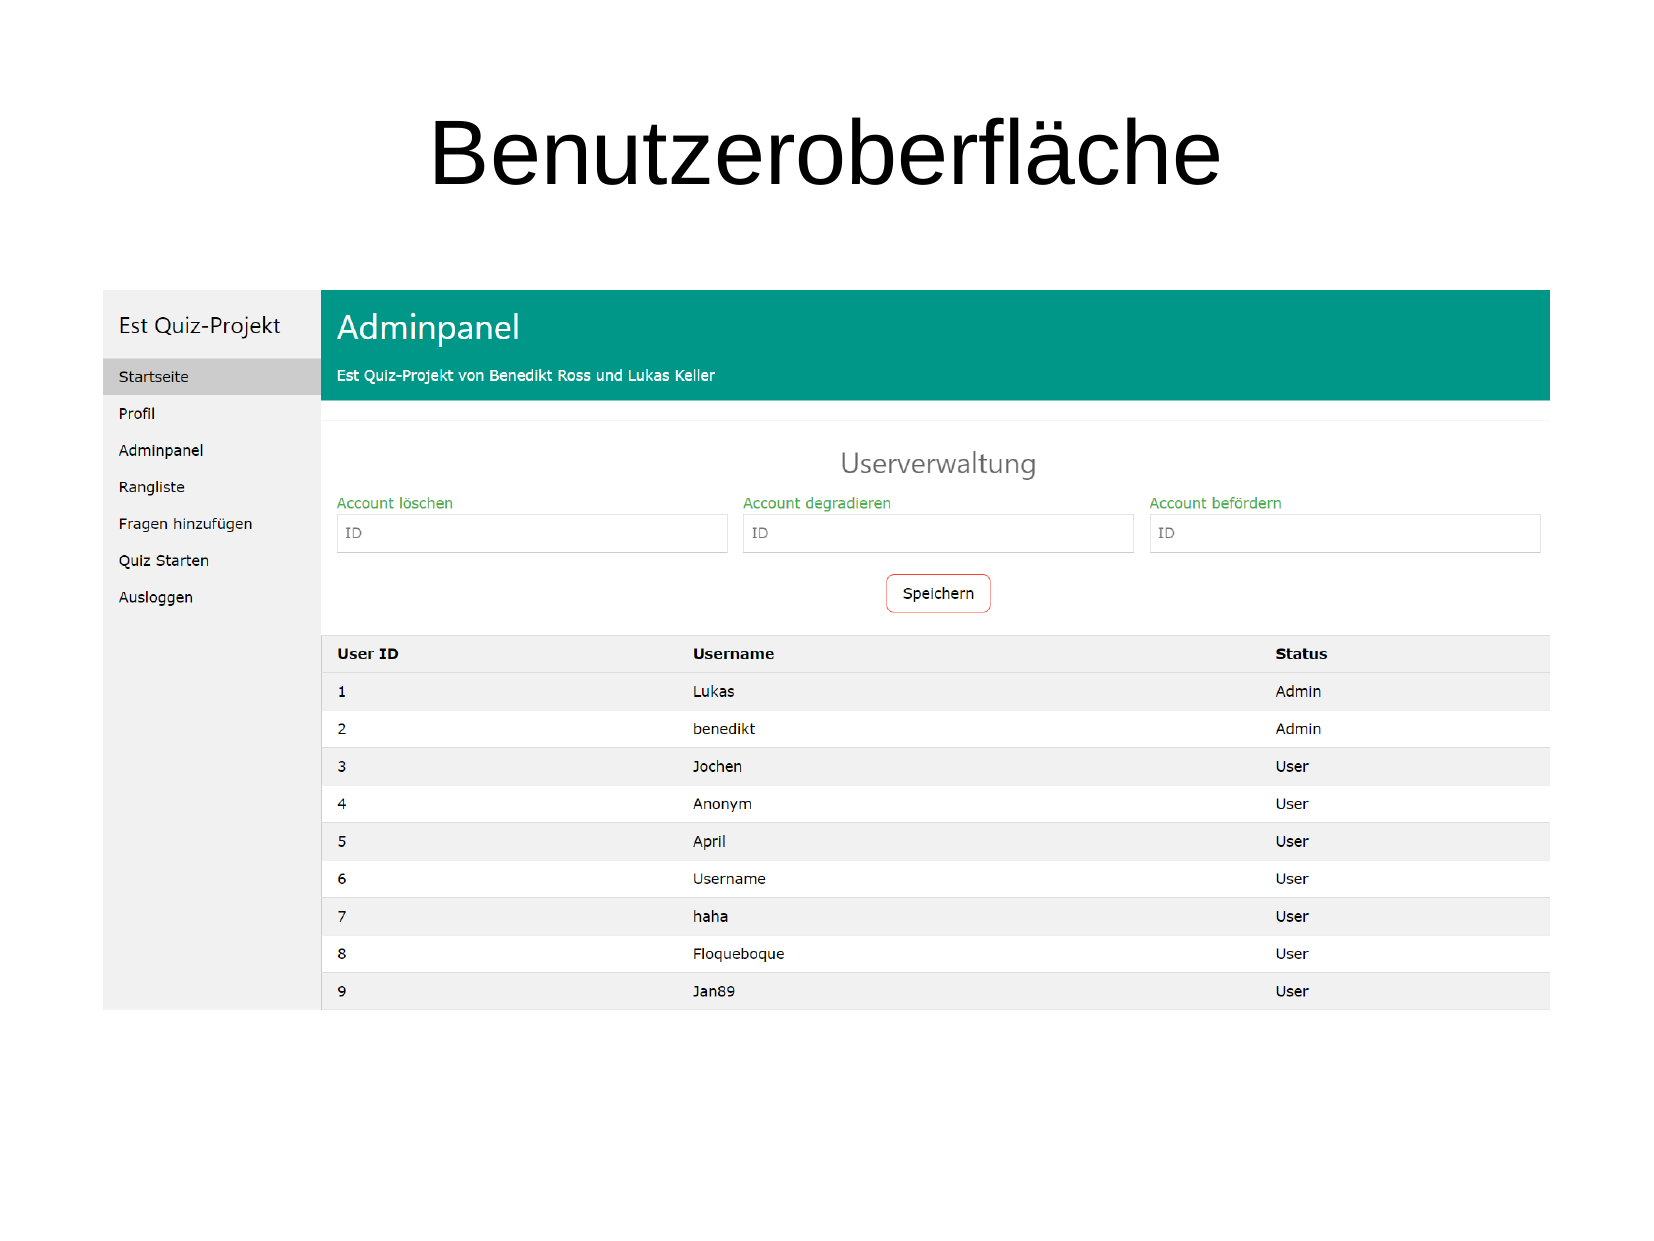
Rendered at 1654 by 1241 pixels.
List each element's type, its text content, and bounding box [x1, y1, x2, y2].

title Benutzeroberfläche [82, 49, 1571, 257]
picture [103, 290, 1550, 1010]
